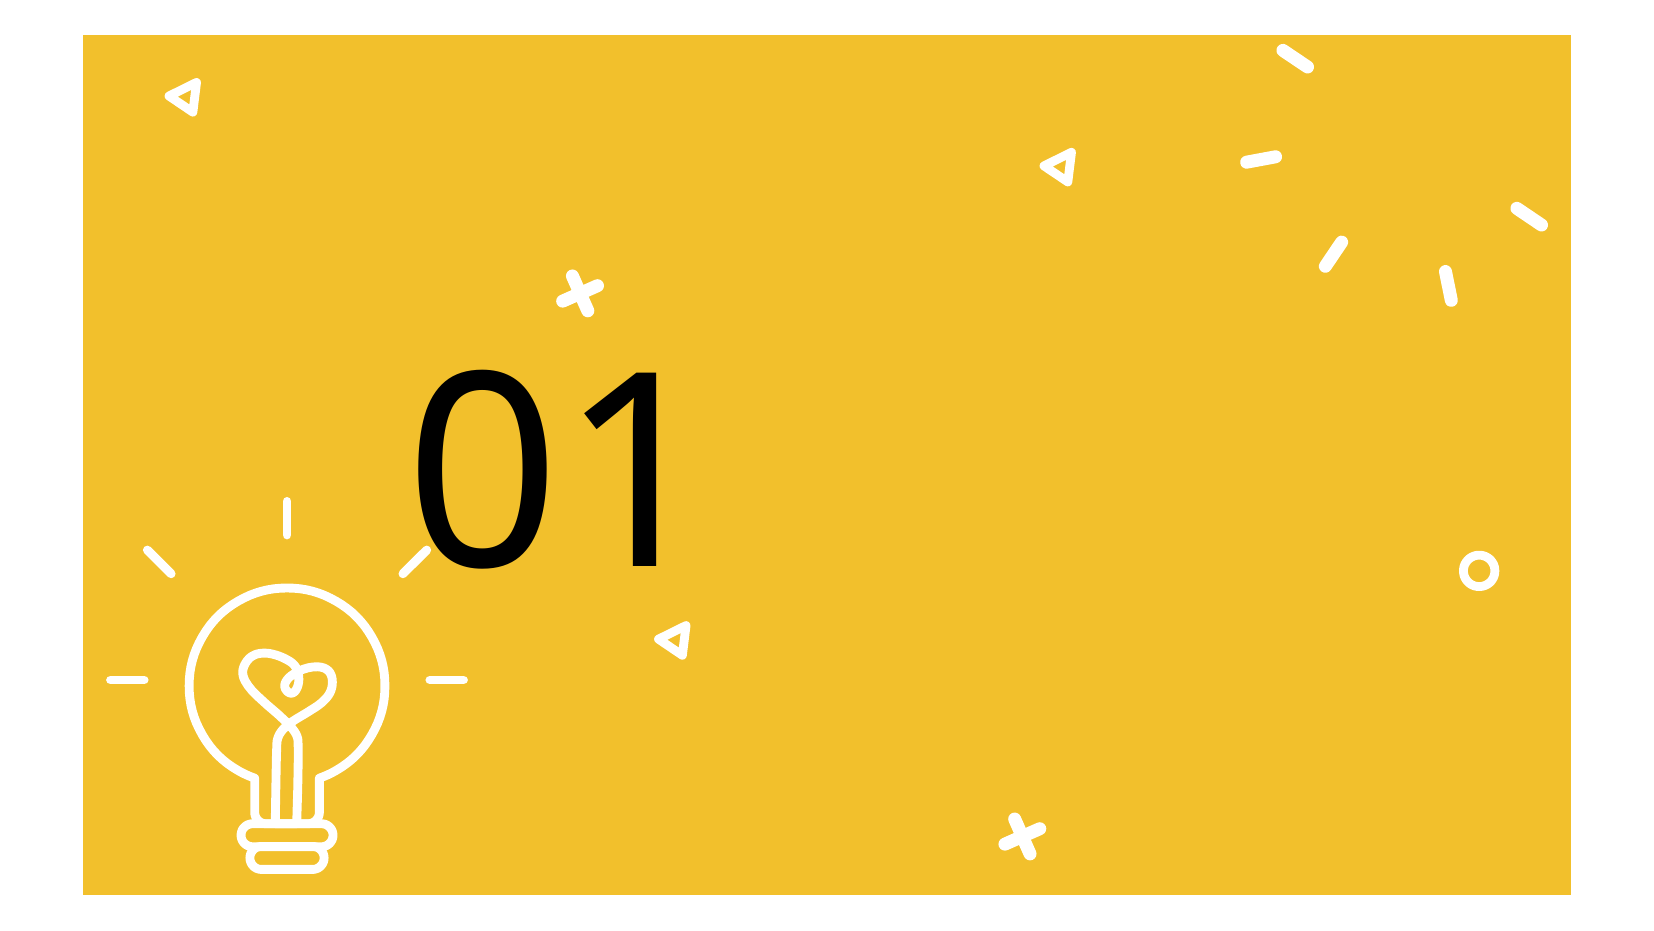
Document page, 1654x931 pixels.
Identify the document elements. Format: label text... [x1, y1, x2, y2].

title 01 [405, 276, 751, 646]
